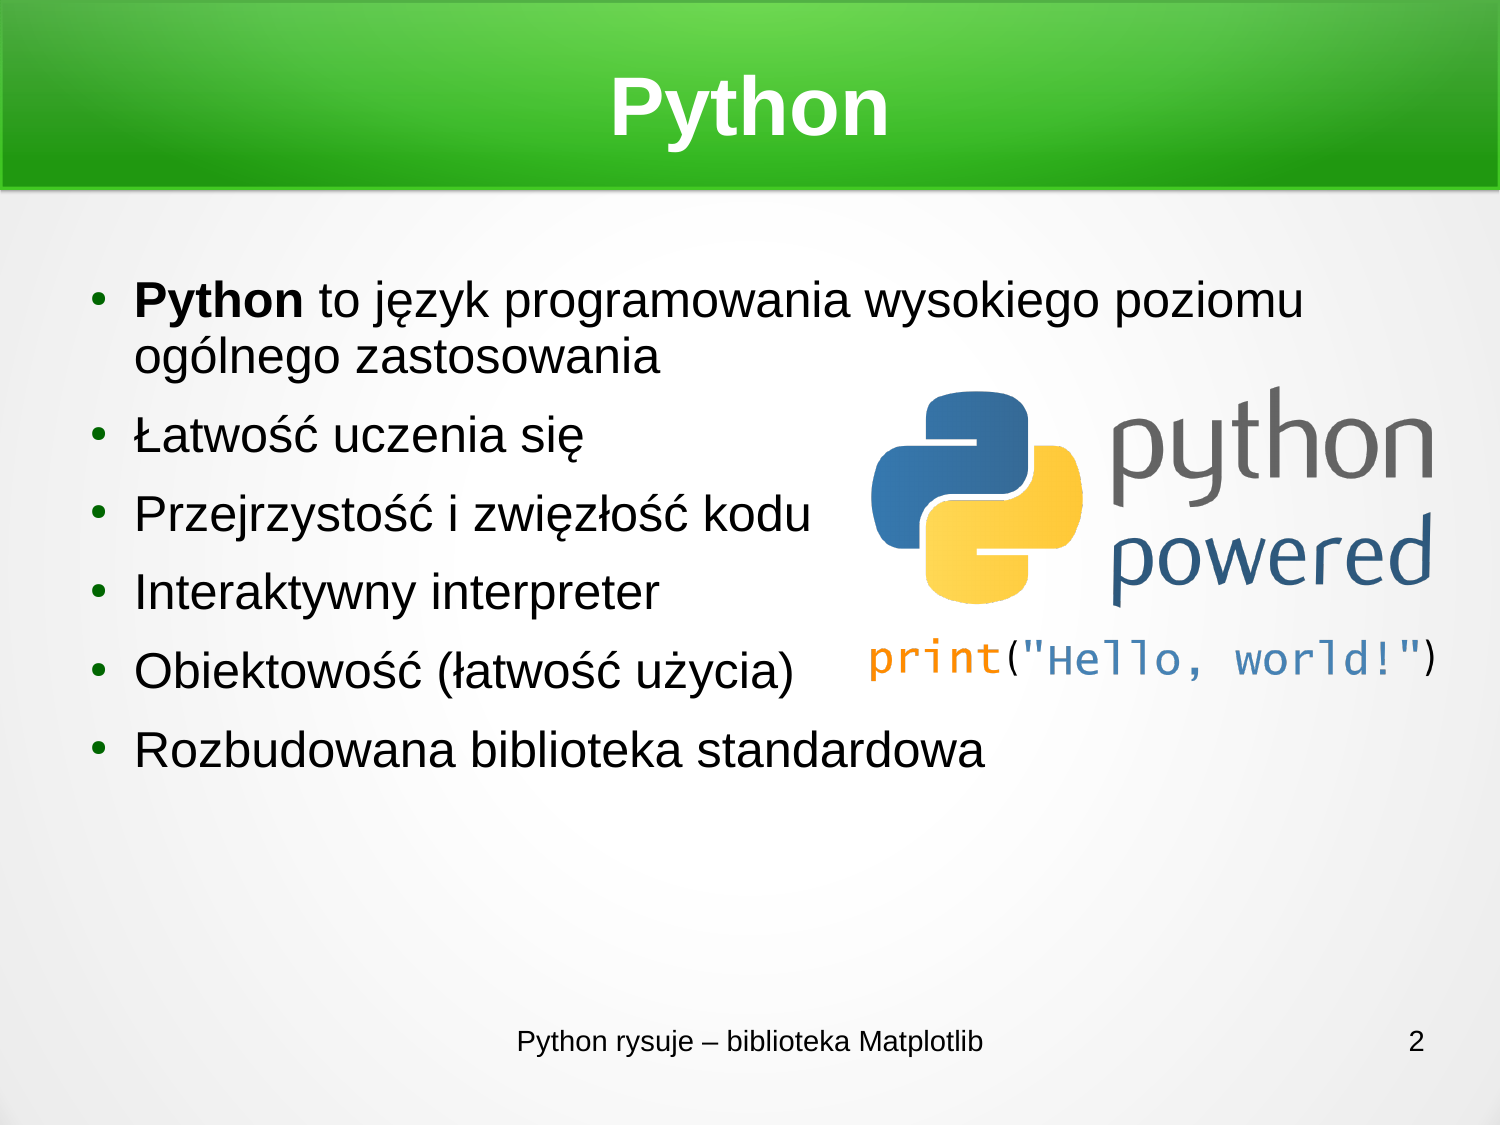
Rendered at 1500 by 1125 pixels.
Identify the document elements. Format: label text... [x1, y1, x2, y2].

title Python [75, 42, 1426, 172]
list Python to język programowania wysokiego poziomu ogólnego zastosowania Łatwość uczenia się Przejrzystość i zwięzłość kodu Interaktywny interpreter Obiektowość (łatwość użycia) Rozbudowana biblioteka standardowa [75, 271, 1426, 780]
picture [862, 377, 1441, 690]
